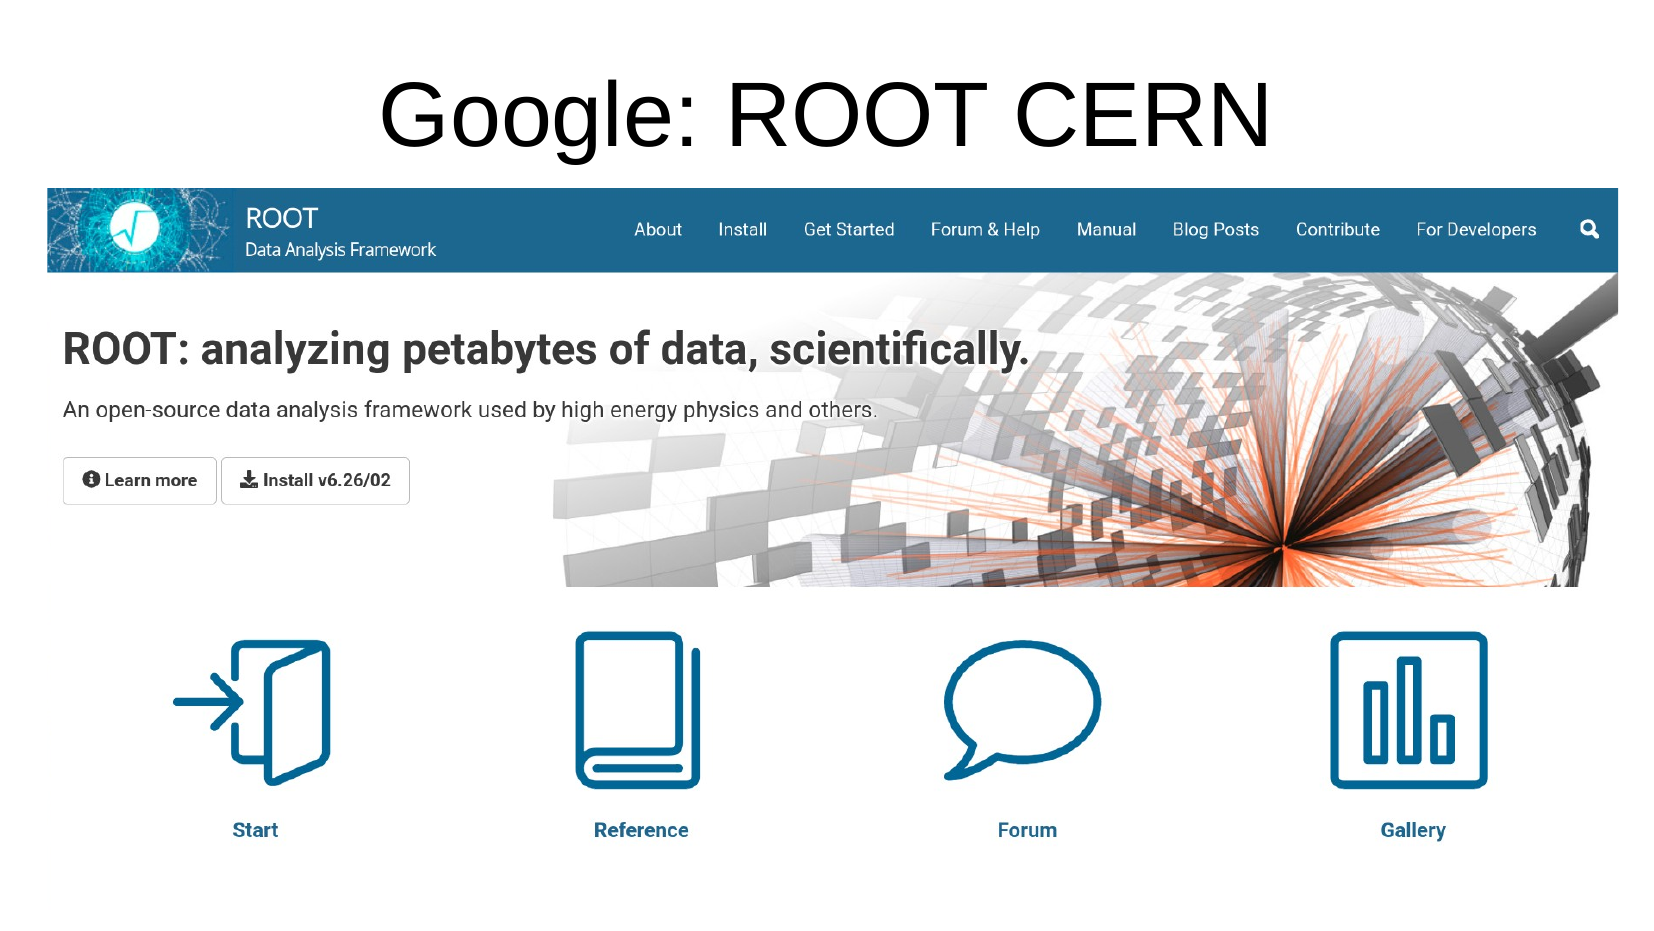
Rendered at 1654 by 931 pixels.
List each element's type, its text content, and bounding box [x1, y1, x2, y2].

picture [161, 203, 168, 211]
picture [107, 199, 113, 207]
title Google: ROOT CERN [82, 37, 1571, 188]
picture [97, 188, 107, 198]
picture [47, 188, 1619, 910]
